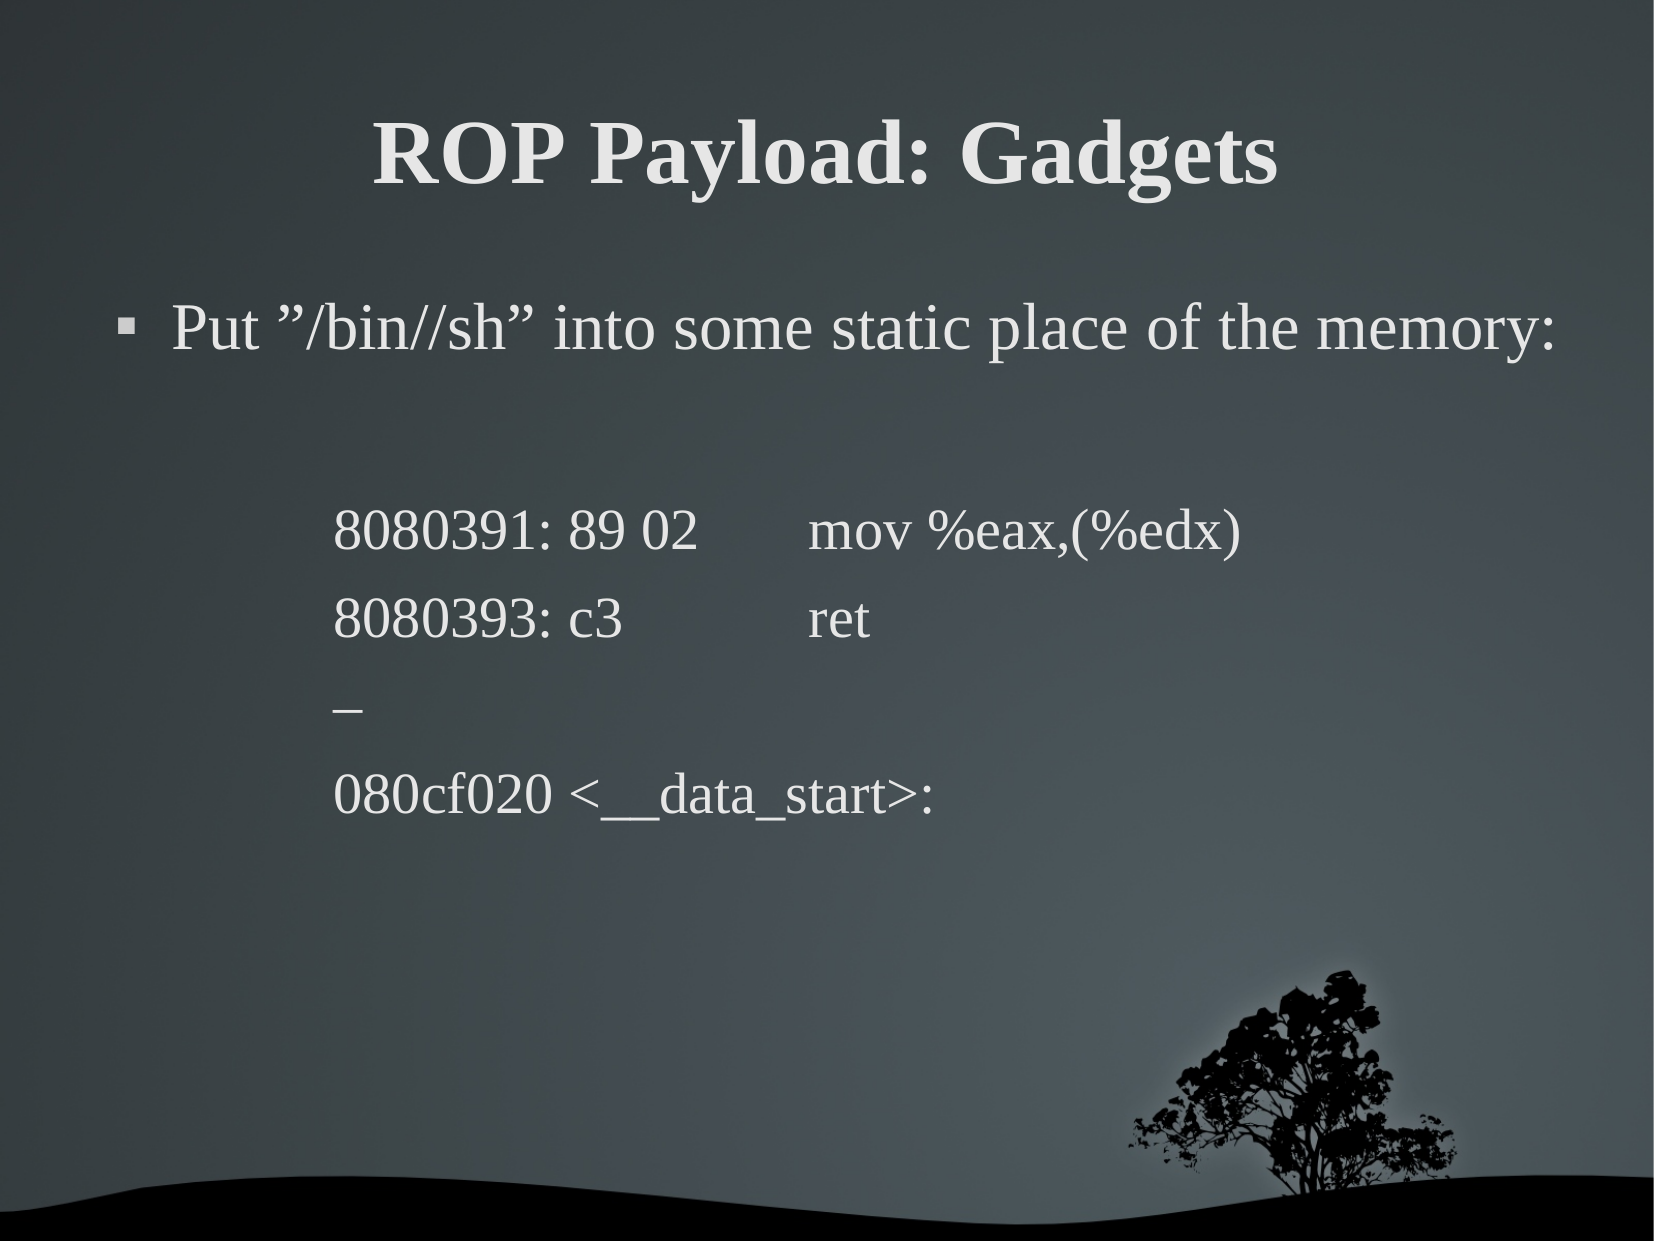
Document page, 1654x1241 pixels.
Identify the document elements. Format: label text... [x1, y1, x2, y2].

picture [0, 0, 1654, 1241]
title ROP Payload: Gadgets [82, 49, 1571, 257]
list Put ”/bin//sh” into some static place of the memory: 8080391: 89 02 mov %eax,(%edx) 8080393: c3 ret – 080cf020 <__data_start>: [82, 290, 1571, 1109]
